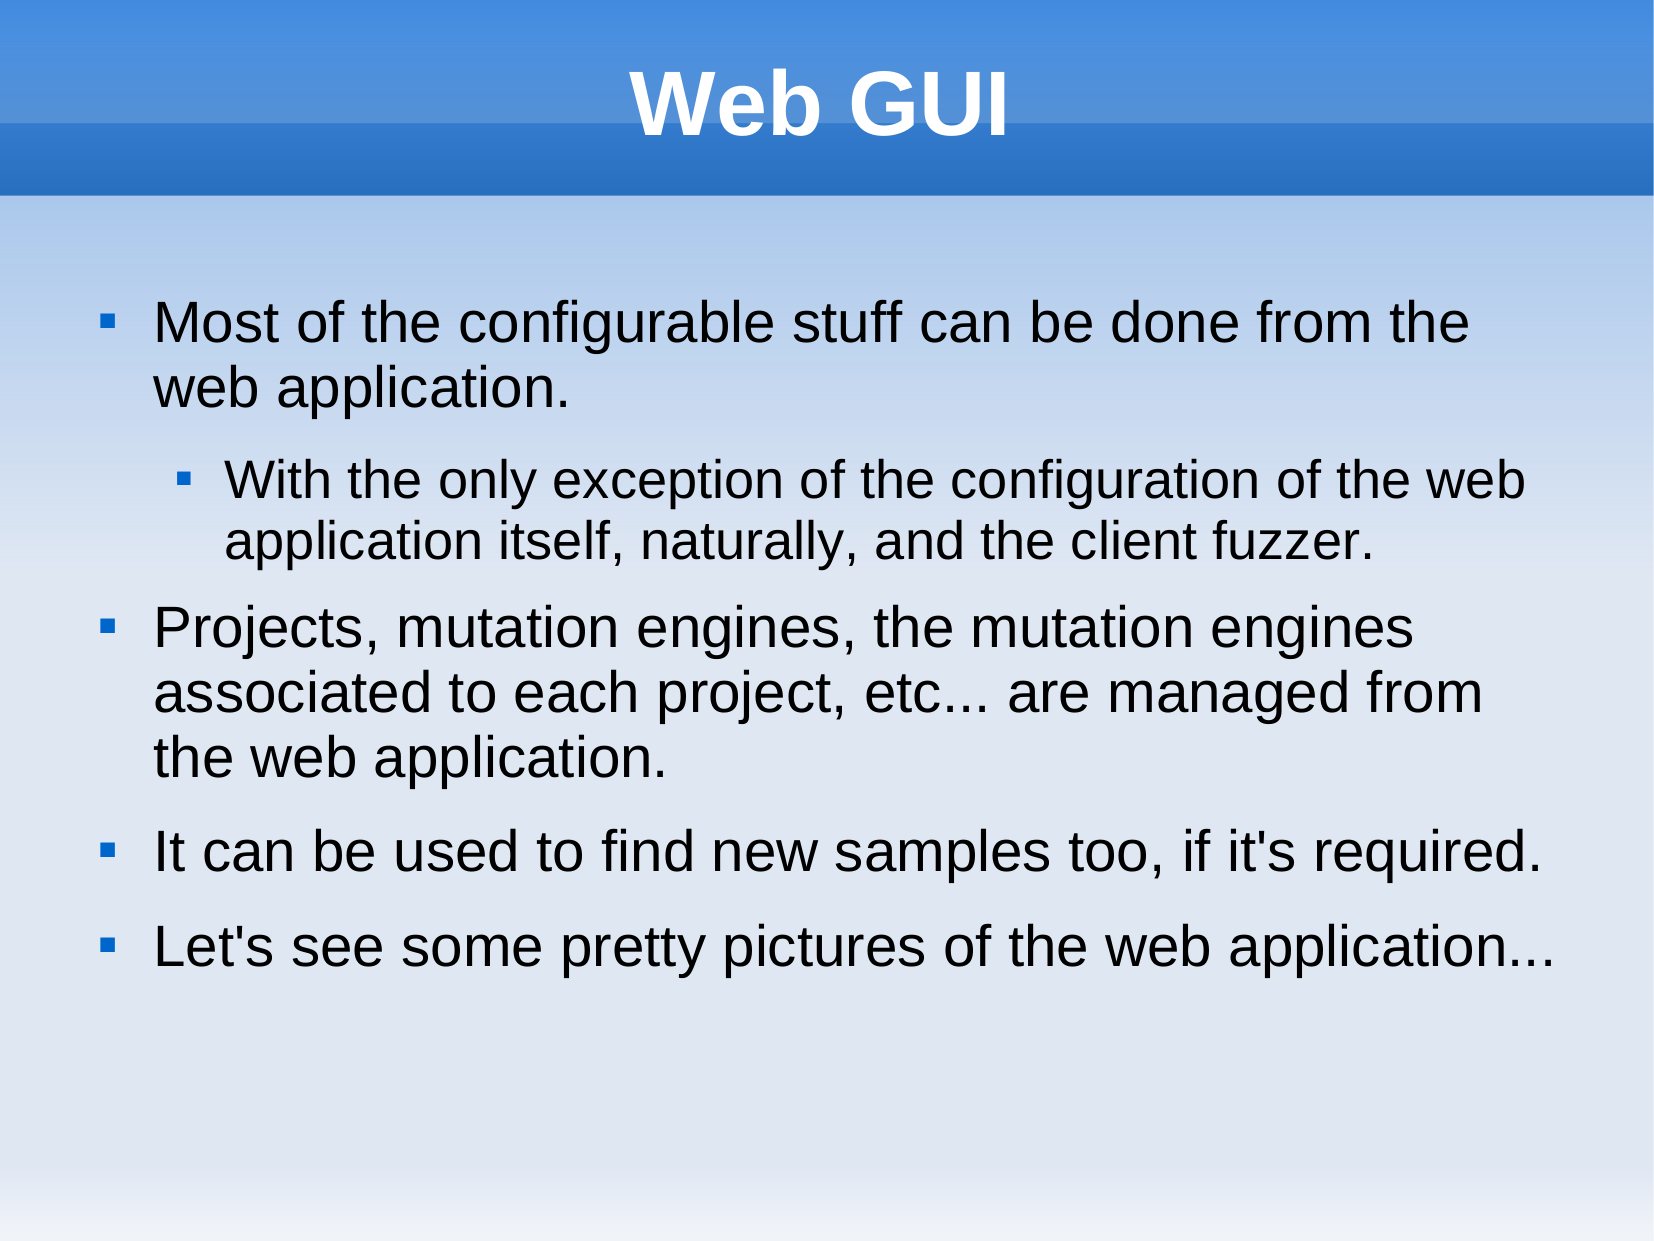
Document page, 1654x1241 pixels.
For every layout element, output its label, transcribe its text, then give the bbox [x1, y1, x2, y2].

title Web GUI [76, 0, 1565, 208]
picture [0, 0, 1654, 1241]
list Most of the configurable stuff can be done from the web application. With the only exception of the configuration of the web application itself, naturally, and the client fuzzer. Projects, mutation engines, the mutation engines associated to each project, etc... are managed from the web application. It can be used to find new samples too, if it's required. Let's see some pretty pictures of the web application... [82, 290, 1571, 1109]
